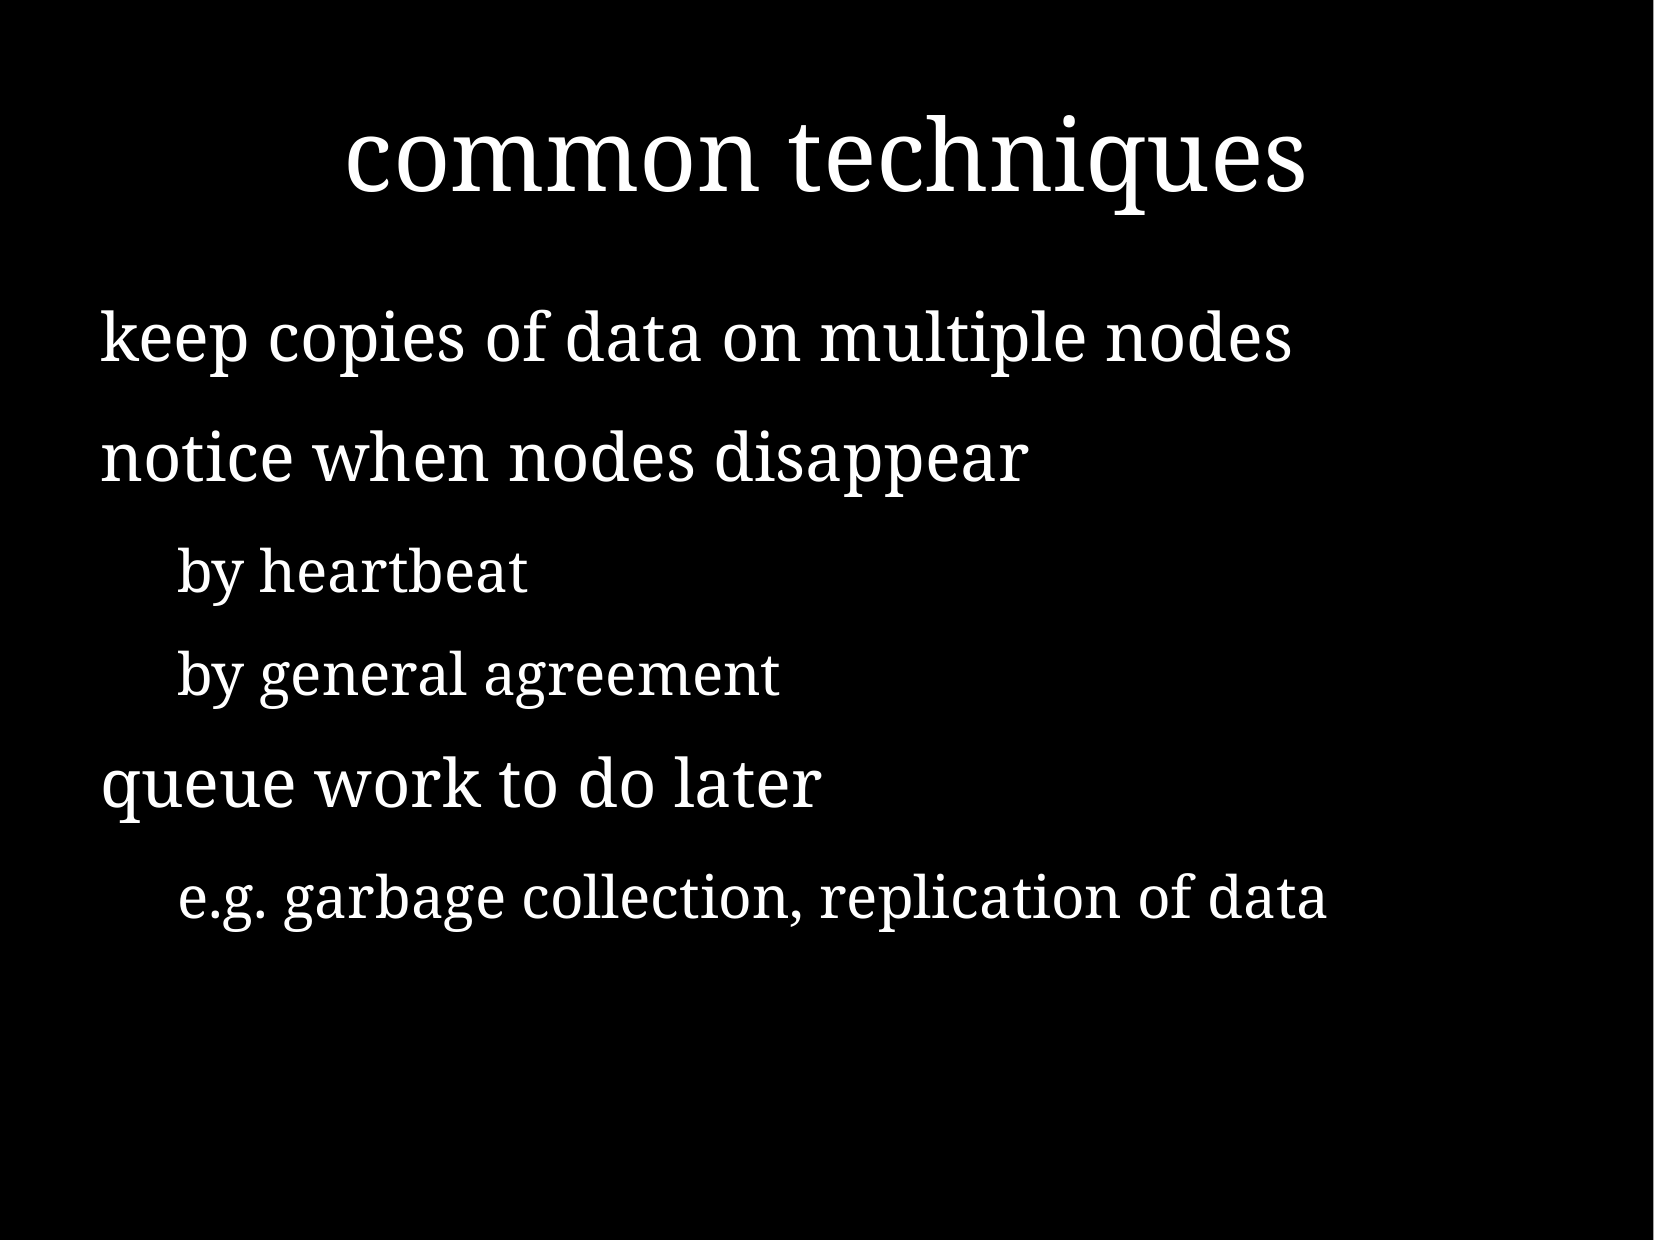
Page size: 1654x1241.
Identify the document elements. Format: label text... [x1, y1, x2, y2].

list keep copies of data on multiple nodes notice when nodes disappear by heartbeat by general agreement queue work to do later e.g. garbage collection, replication of data [82, 290, 1571, 1094]
title common techniques [82, 49, 1571, 257]
